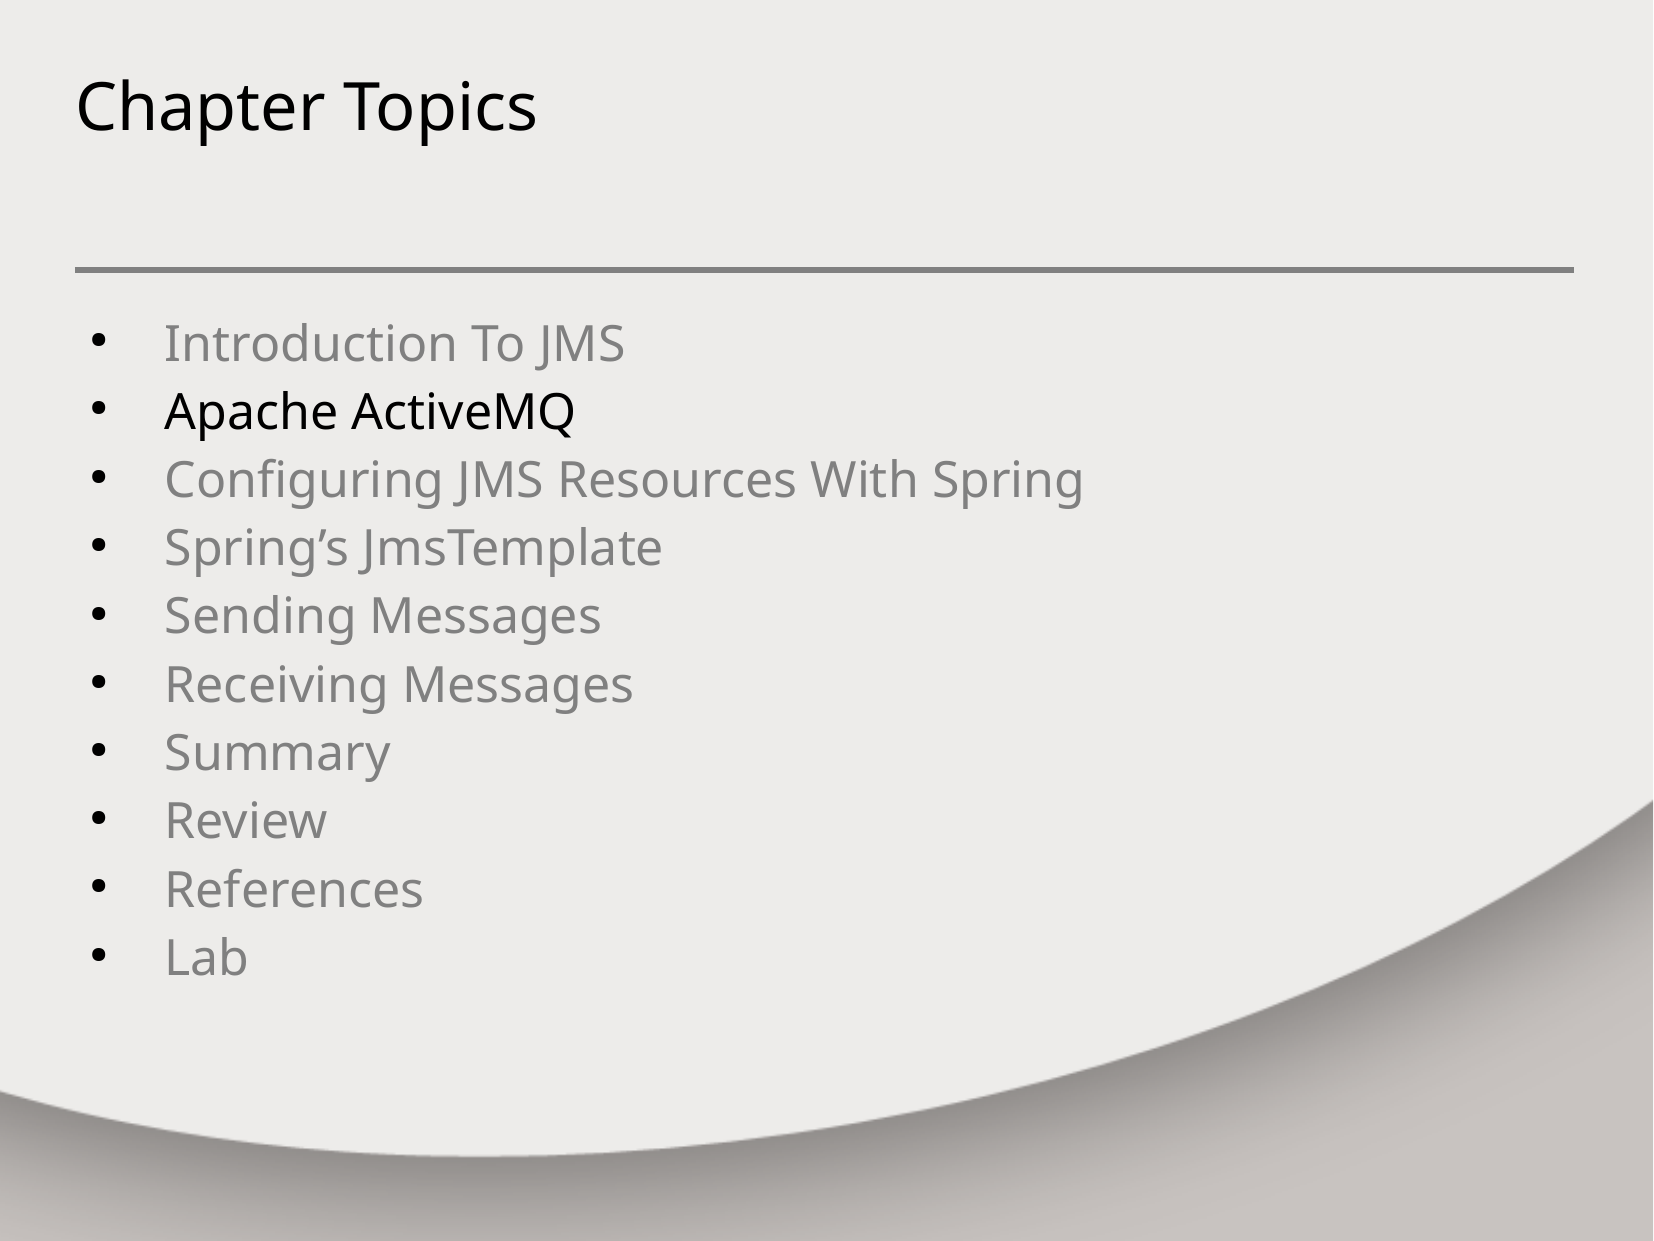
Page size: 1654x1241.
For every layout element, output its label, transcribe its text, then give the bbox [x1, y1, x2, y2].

picture [0, 0, 1654, 1241]
text_box Introduction To JMS Apache ActiveMQ Configuring JMS Resources With Spring Spring’s JmsTemplate Sending Messages Receiving Messages Summary Review References Lab [74, 300, 1575, 1163]
title Chapter Topics [74, 75, 1575, 226]
